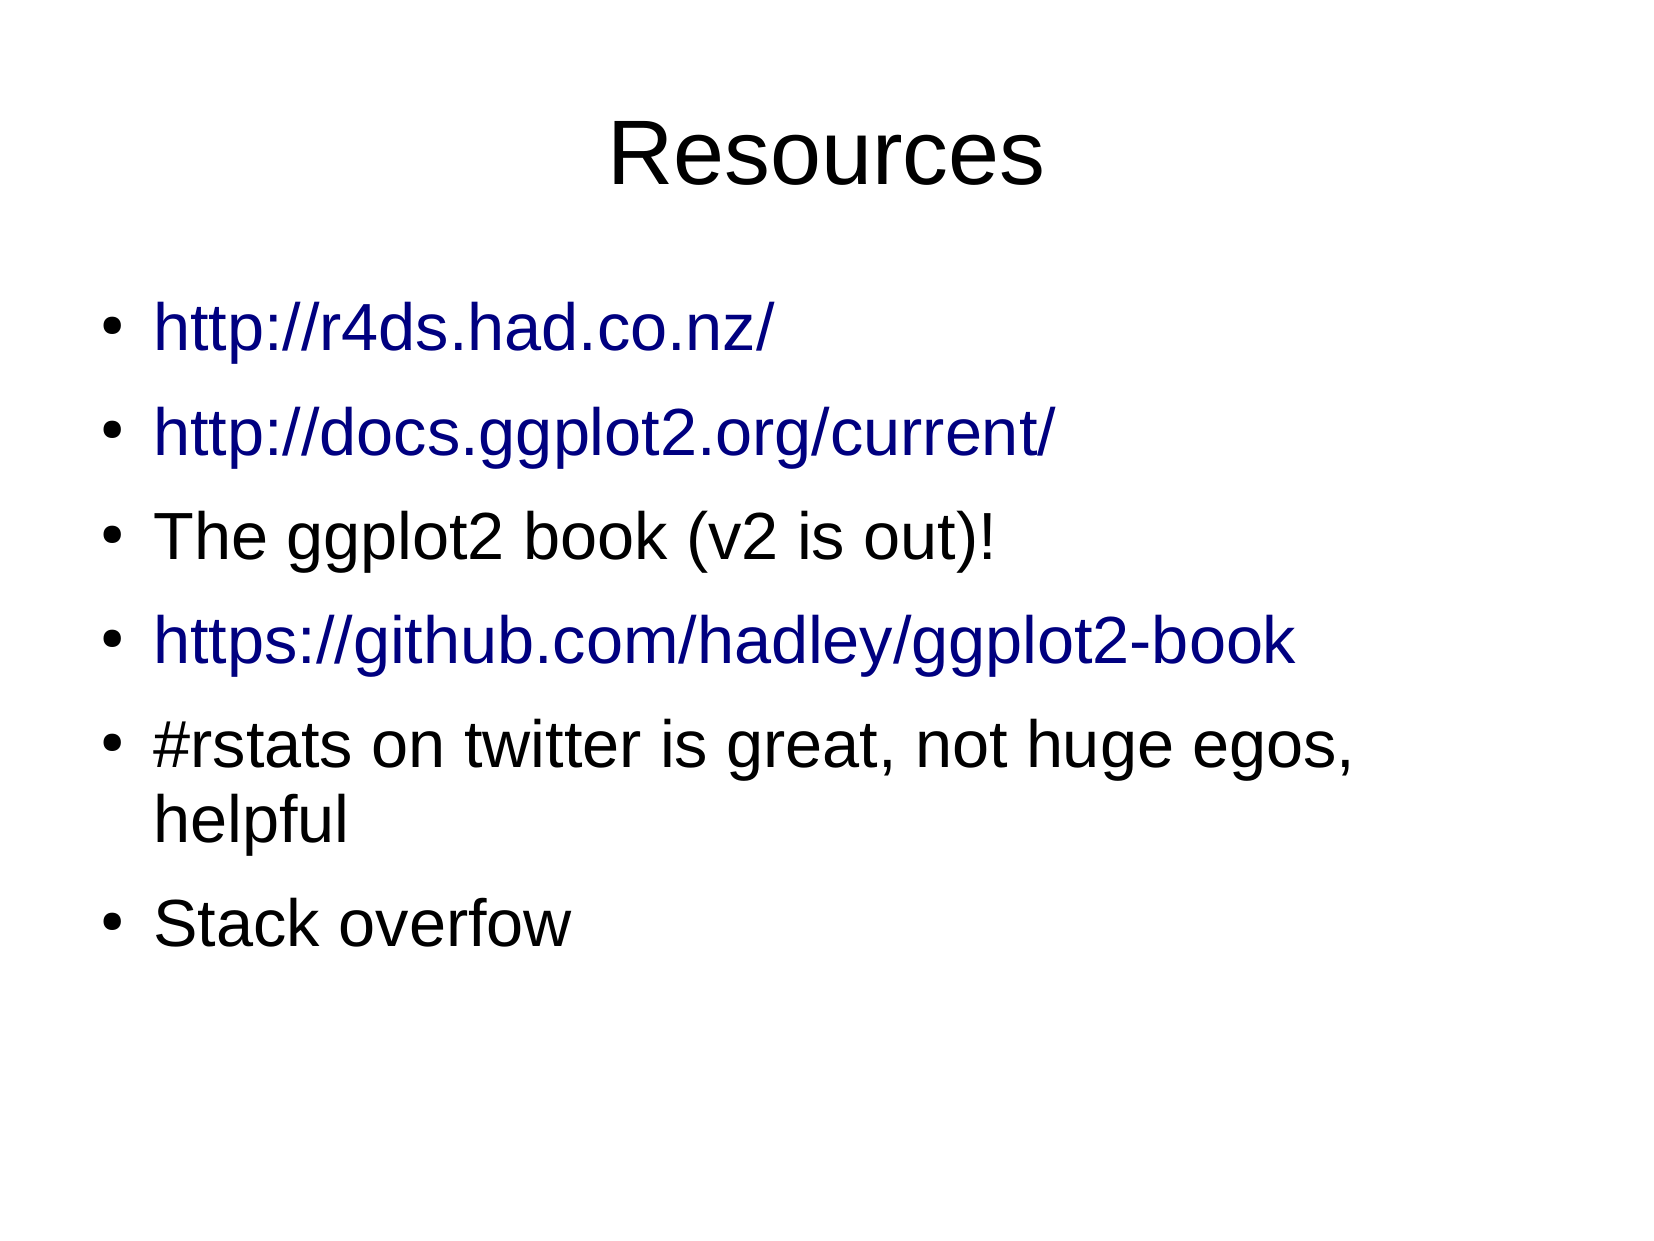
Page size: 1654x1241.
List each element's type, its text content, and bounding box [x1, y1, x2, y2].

list http://r4ds.had.co.nz/ http://docs.ggplot2.org/current/ The ggplot2 book (v2 is out)! https://github.com/hadley/ggplot2-book #rstats on twitter is great, not huge egos, helpful Stack overfow [82, 290, 1571, 1010]
title Resources [82, 49, 1571, 257]
